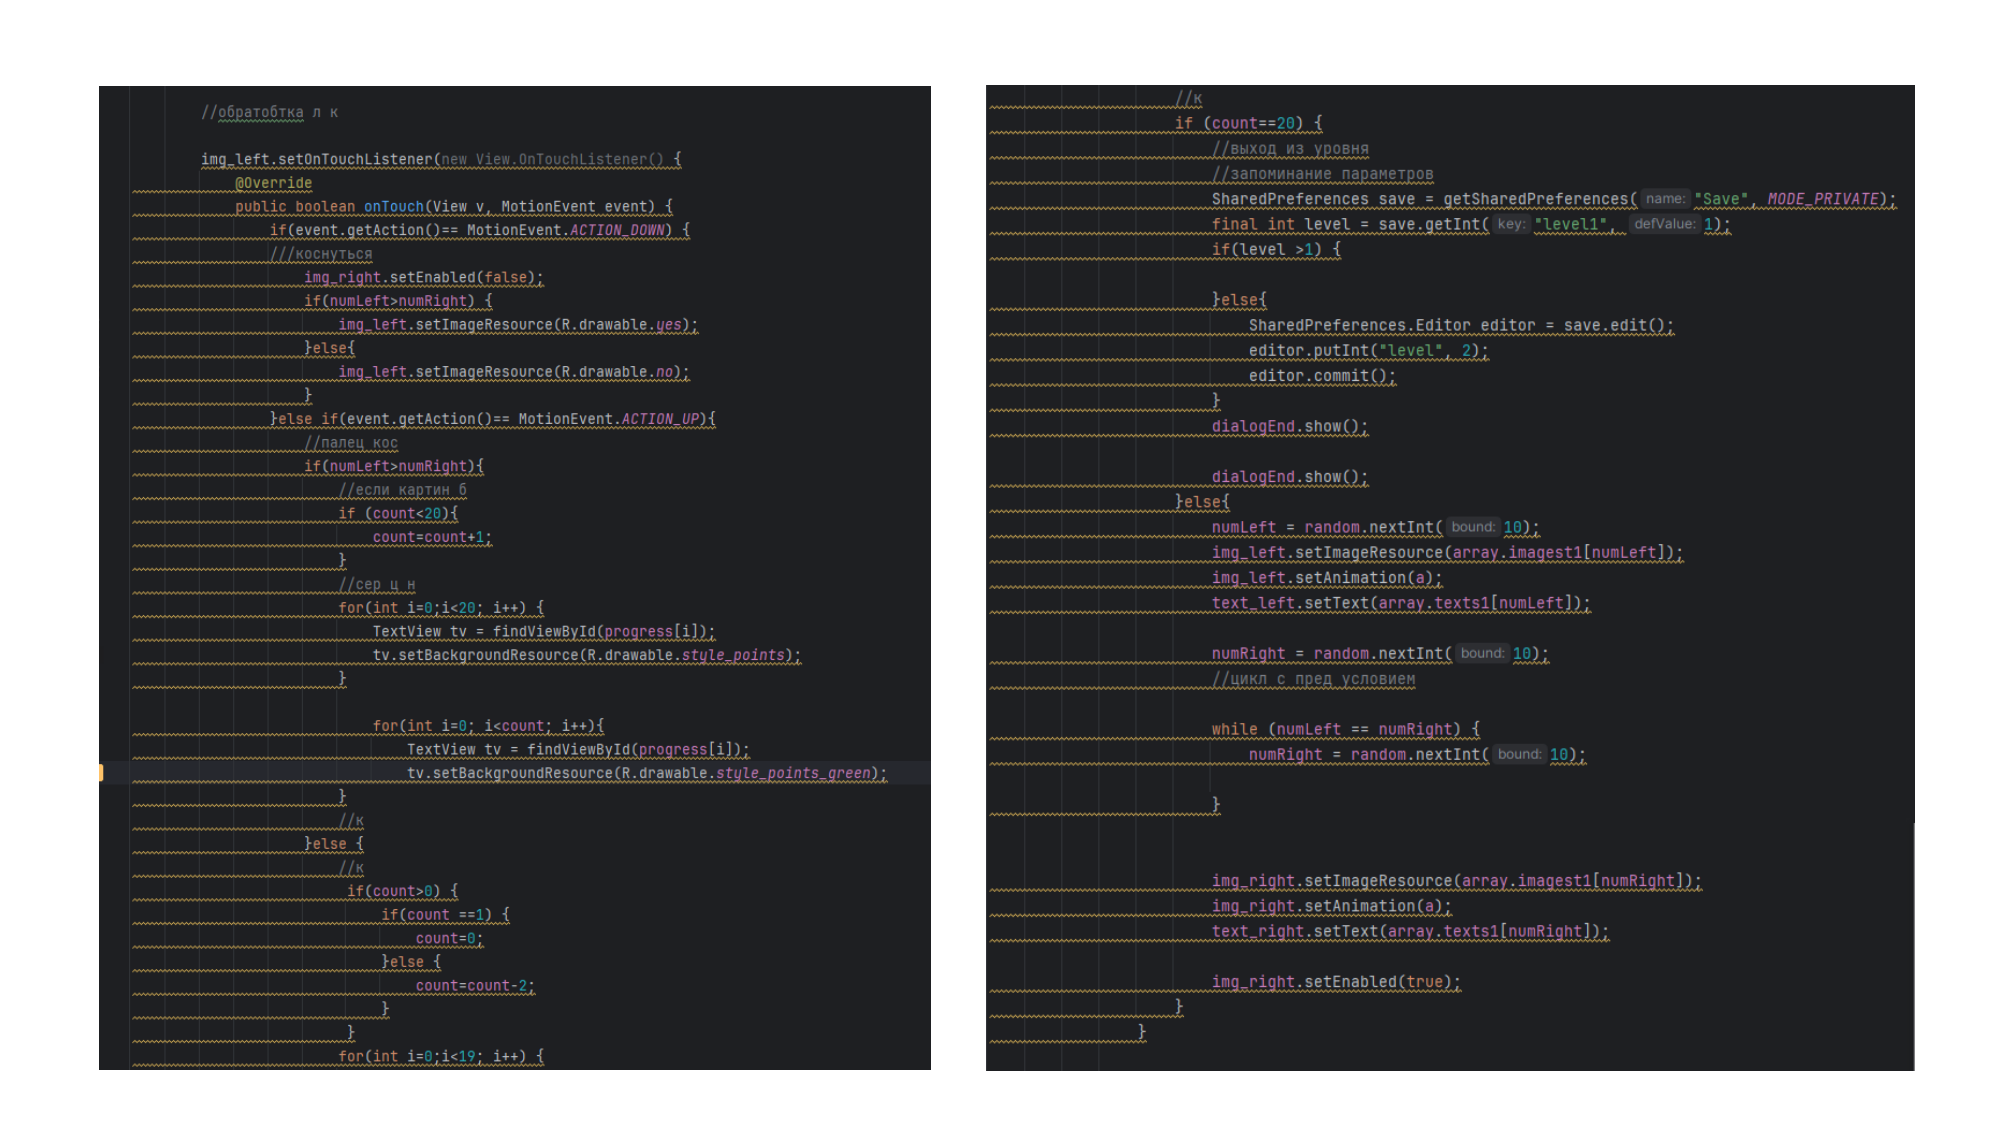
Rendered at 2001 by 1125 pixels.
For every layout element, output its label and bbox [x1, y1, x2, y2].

picture [99, 86, 931, 1070]
picture [986, 85, 1915, 1071]
